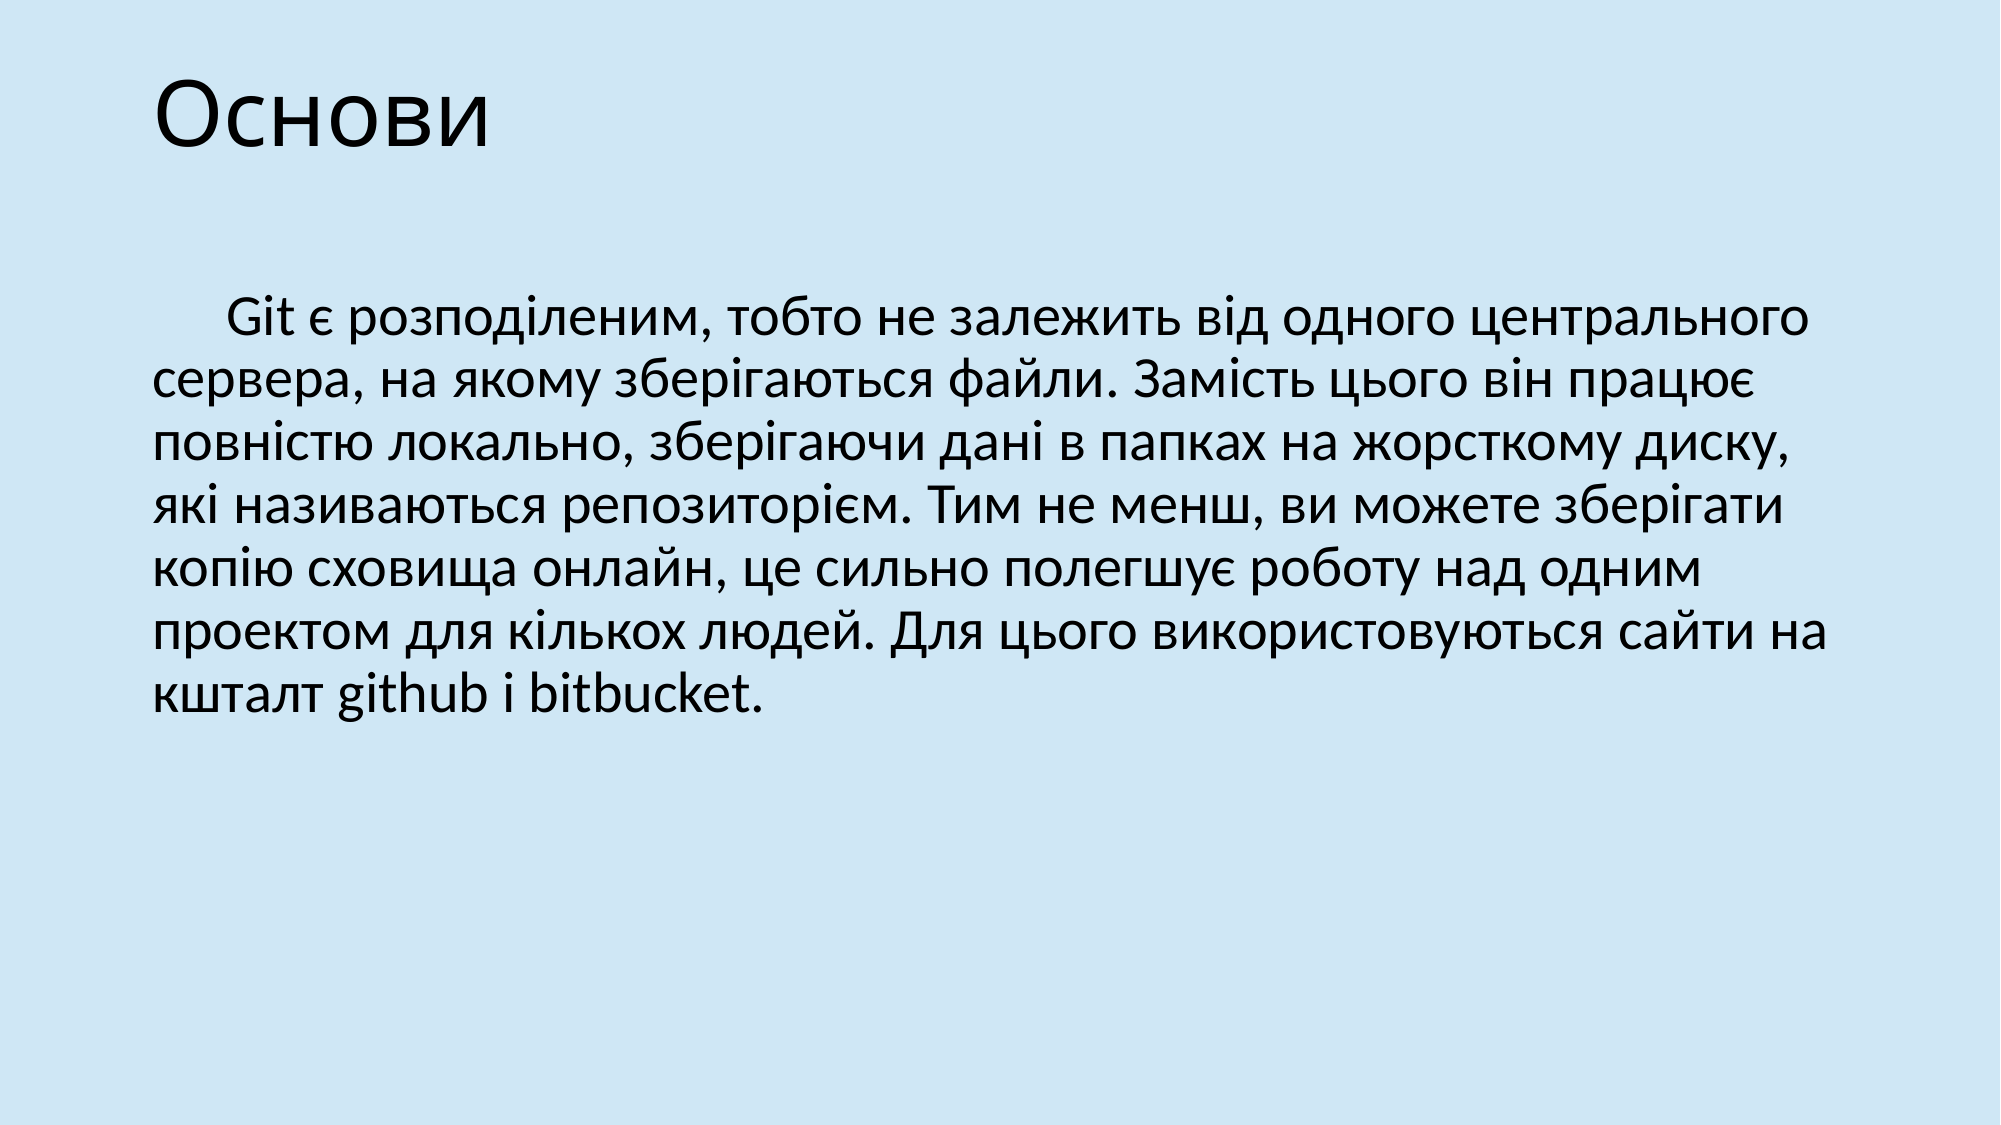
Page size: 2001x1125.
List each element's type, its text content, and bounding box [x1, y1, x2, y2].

title Основи [137, 59, 1863, 277]
list Git є розподіленим, тобто не залежить від одного центрального сервера, на якому зберігаються файли. Замість цього він працює повністю локально, зберігаючи дані в папках на жорсткому диску, які називаються репозиторієм. Тим не менш, ви можете зберігати копію сховища онлайн, це сильно полегшує роботу над одним проектом для кількох людей. Для цього використовуються сайти на кшталт github і bitbucket. [137, 277, 1863, 1105]
